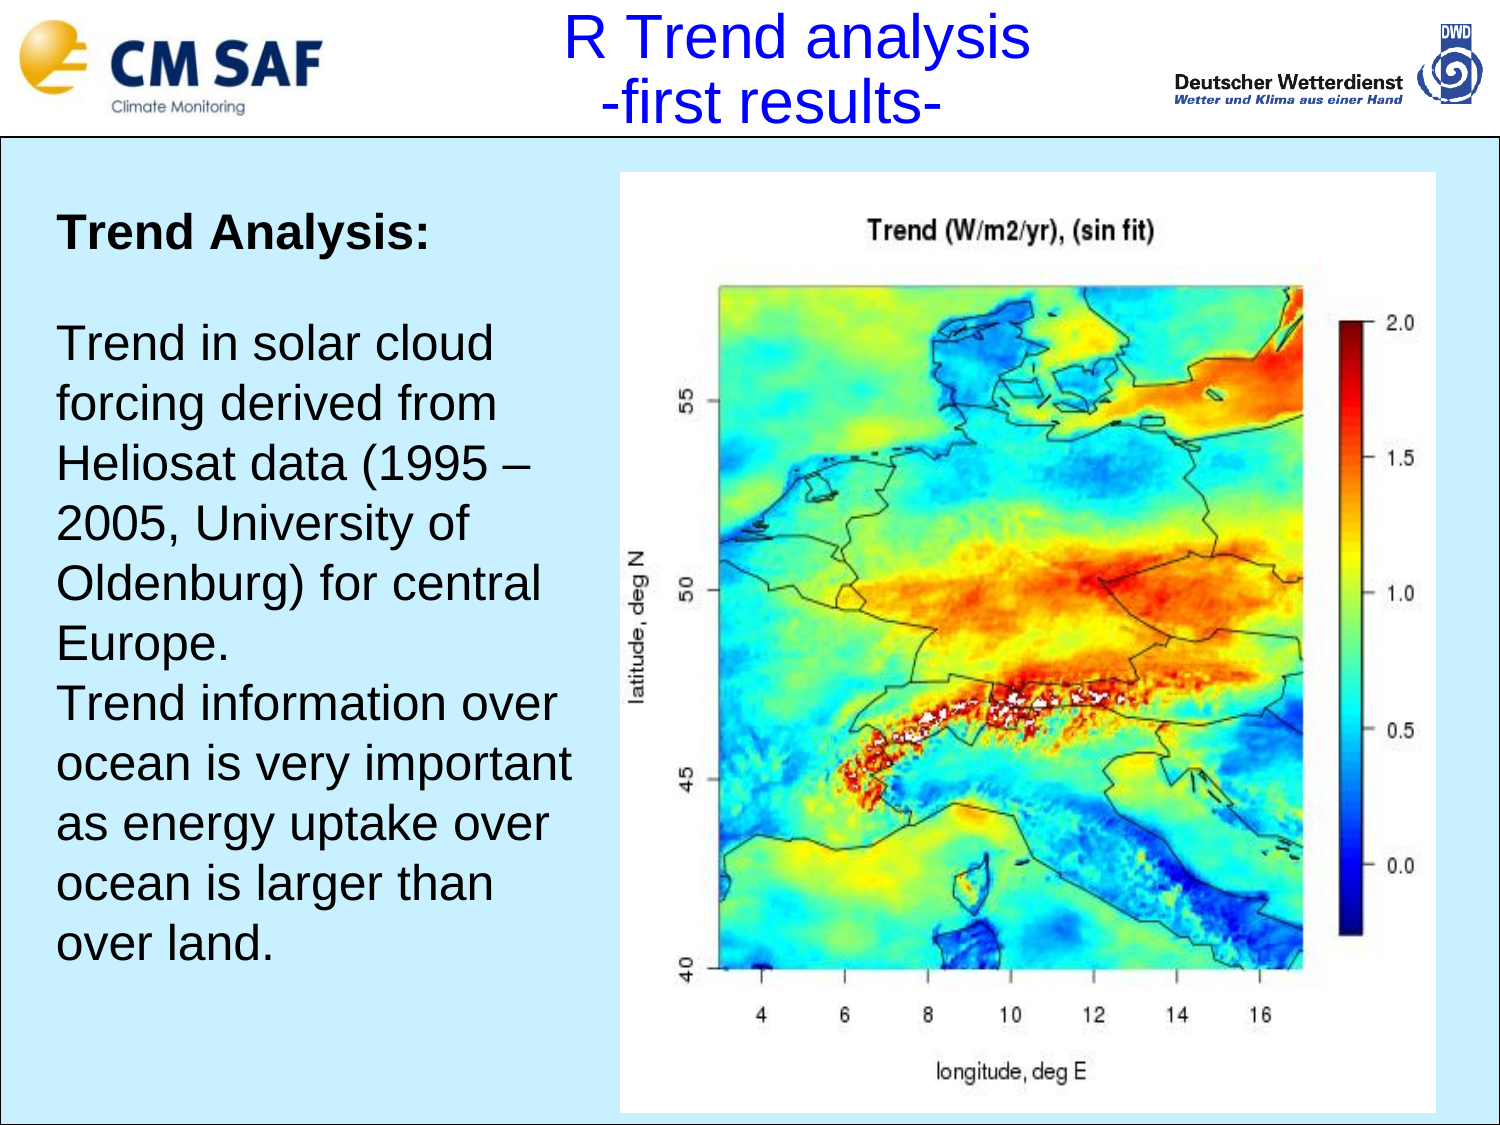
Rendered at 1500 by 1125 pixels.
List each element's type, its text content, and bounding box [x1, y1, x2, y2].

picture [1353, 24, 1483, 104]
text_box Trend in solar cloud forcing derived from Heliosat data (1995 – 2005, University of Oldenburg) for central Europe. Trend information over ocean is very important as energy uptake over ocean is larger than over land. [41, 302, 609, 979]
picture [620, 172, 1436, 1114]
text_box R Trend analysis -first results- [191, 7, 1353, 136]
picture [17, 19, 191, 117]
text_box Trend Analysis: [41, 192, 447, 268]
